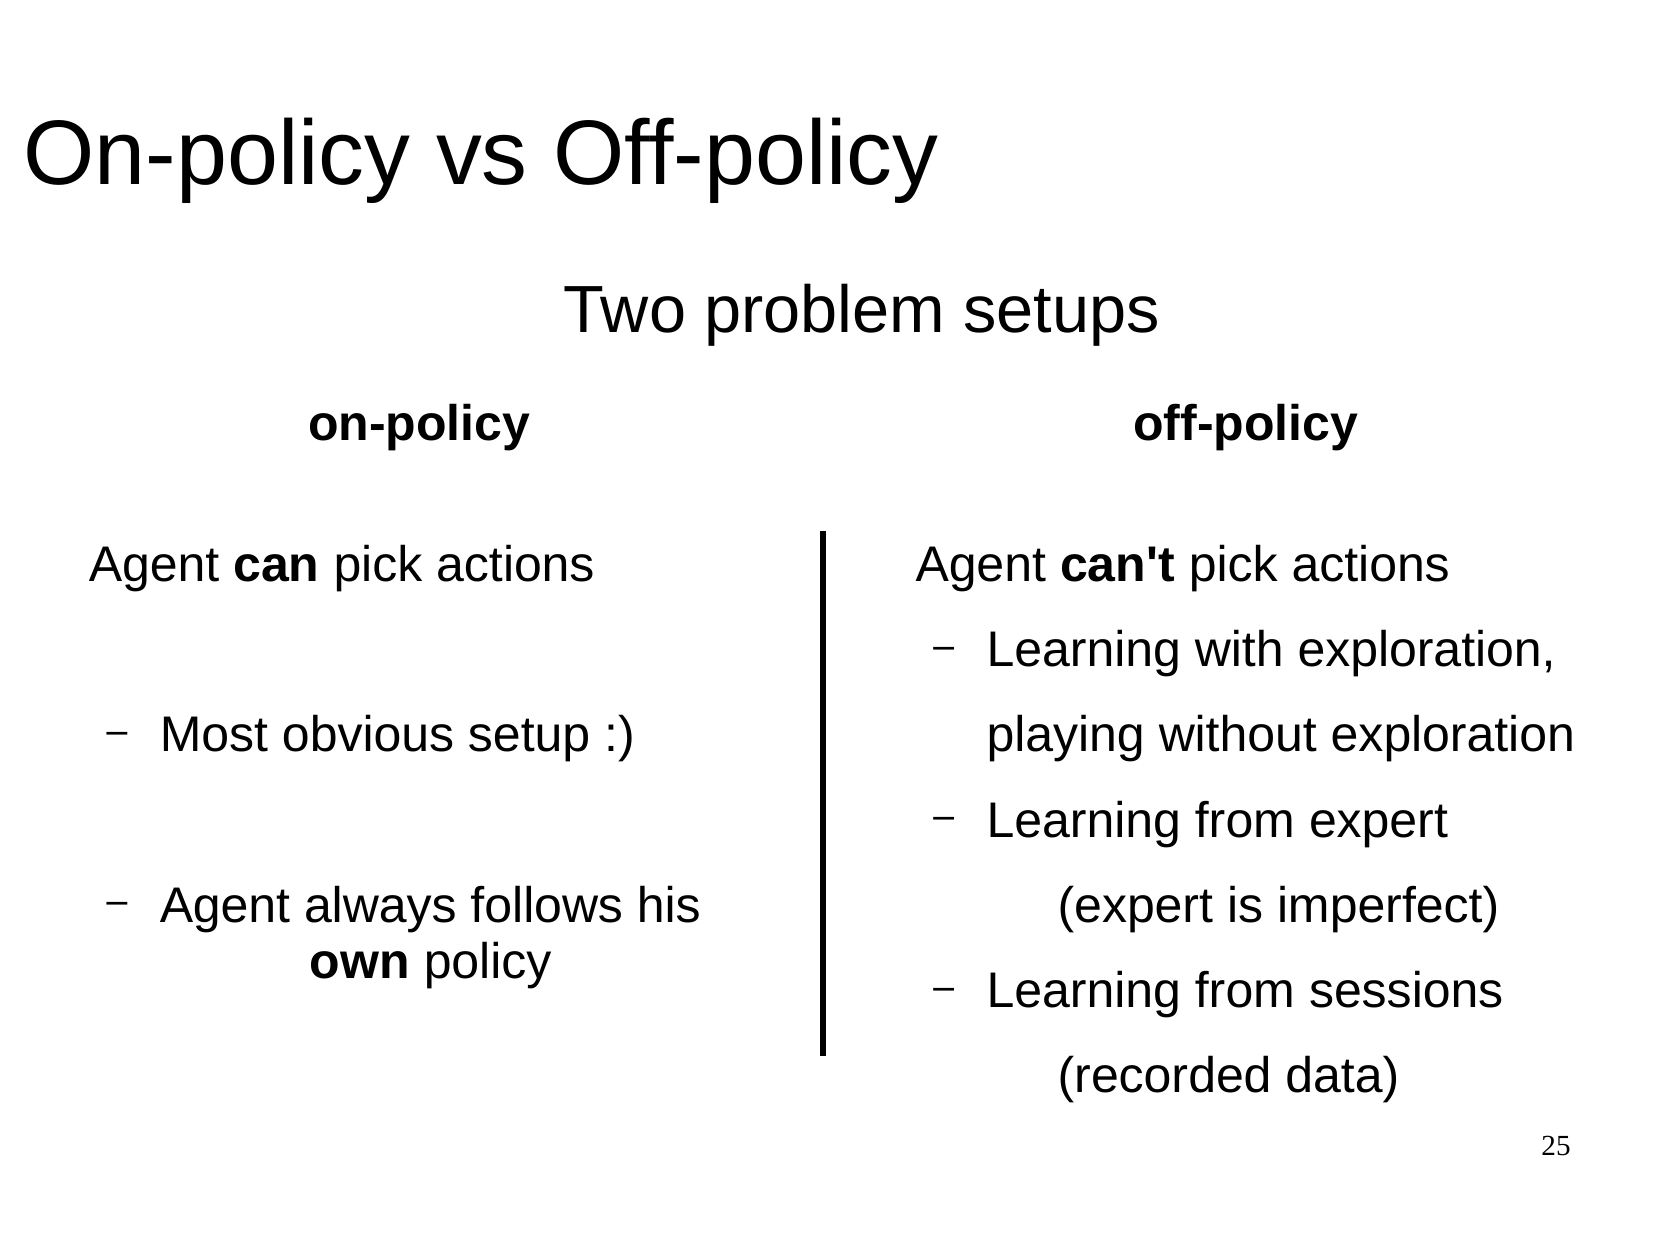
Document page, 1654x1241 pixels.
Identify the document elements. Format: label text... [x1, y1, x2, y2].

text_box off-policy Agent can't pick actions Learning with exploration, playing without exploration Learning from expert (expert is imperfect) Learning from sessions (recorded data) [852, 384, 1654, 1241]
title On-policy vs Off-policy [23, 49, 1512, 257]
text_box on-policy Agent can pick actions Most obvious setup :) Agent always follows his own policy [0, 384, 852, 1241]
list Two problem setups [82, 272, 1571, 384]
